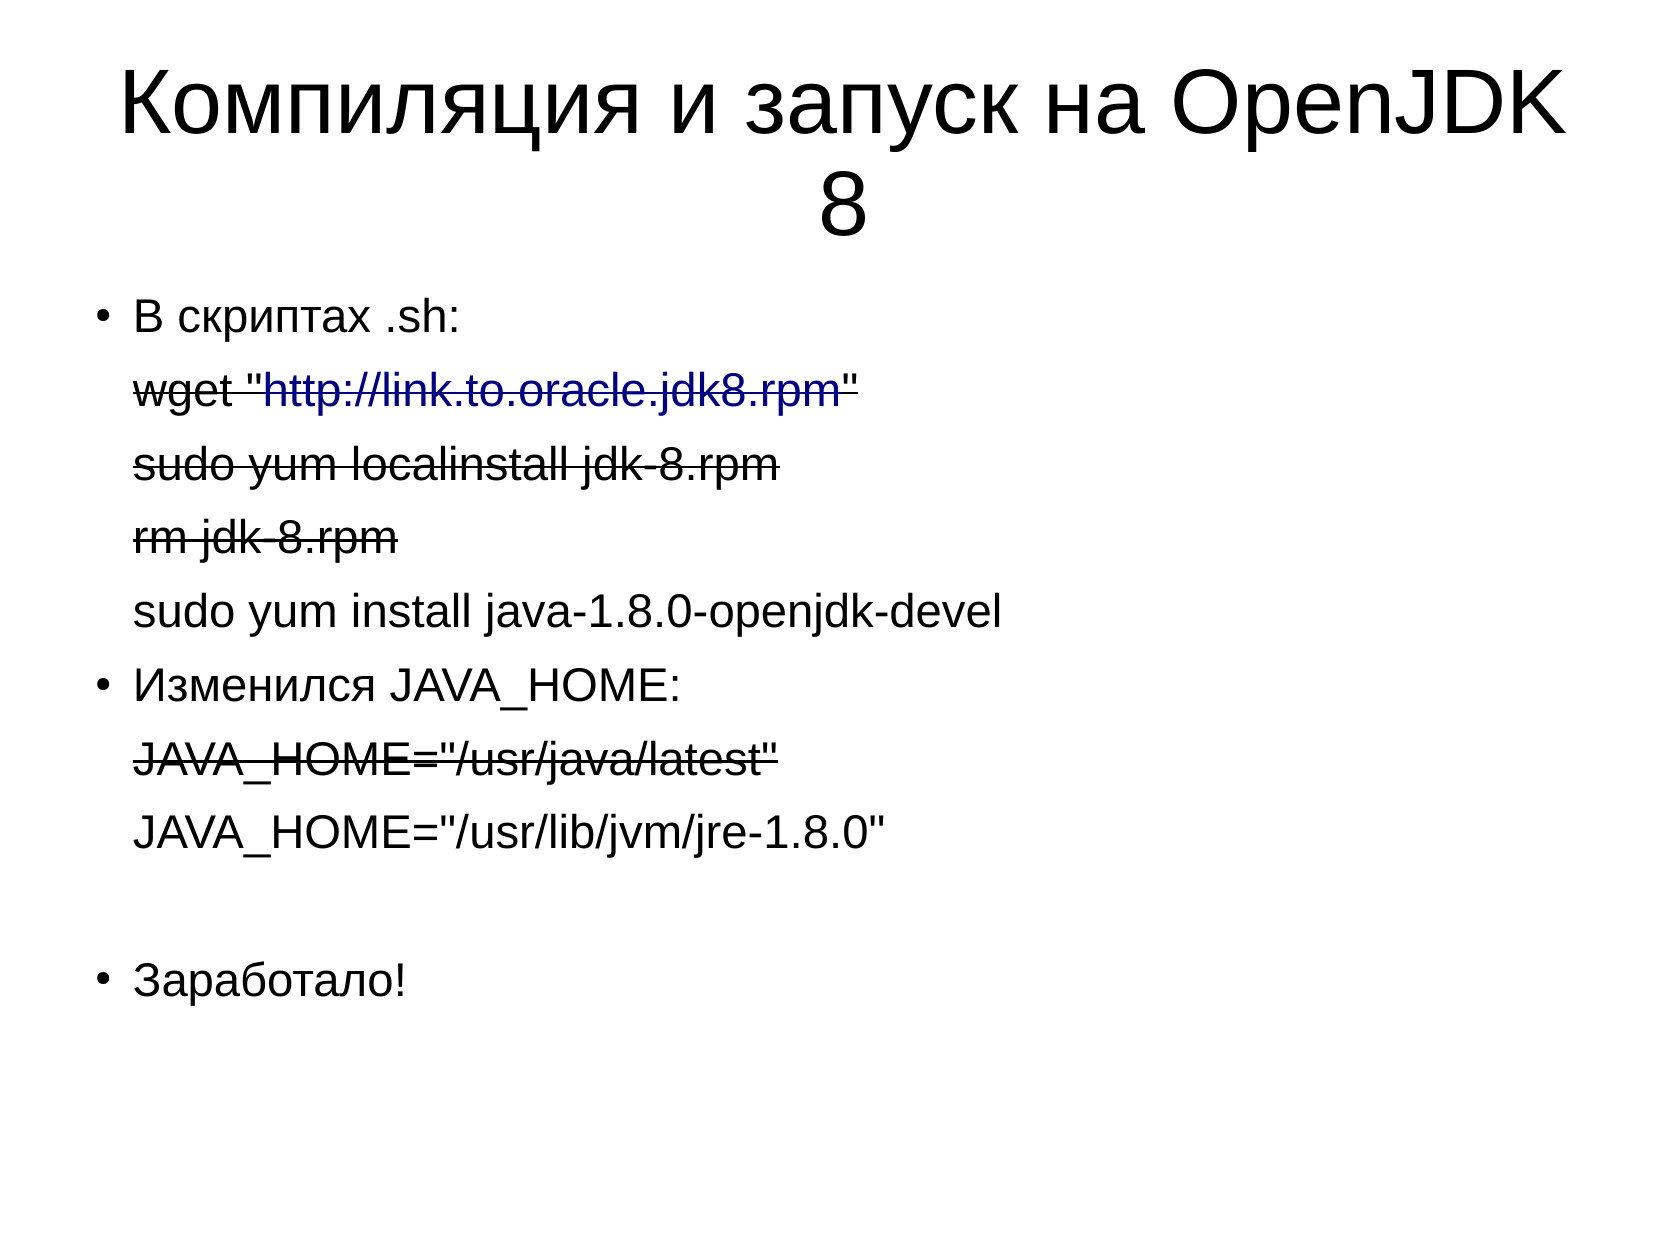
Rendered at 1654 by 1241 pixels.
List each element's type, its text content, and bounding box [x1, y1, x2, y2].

list В скриптах .sh: wget "http://link.to.oracle.jdk8.rpm" sudo yum localinstall jdk-8.rpm rm jdk-8.rpm sudo yum install java-1.8.0-openjdk-devel Изменился JAVA_HOME: JAVA_HOME="/usr/java/latest" JAVA_HOME="/usr/lib/jvm/jre-1.8.0" Заработало! [82, 290, 1571, 1010]
title Компиляция и запуск на OpenJDK 8 [82, 49, 1571, 257]
